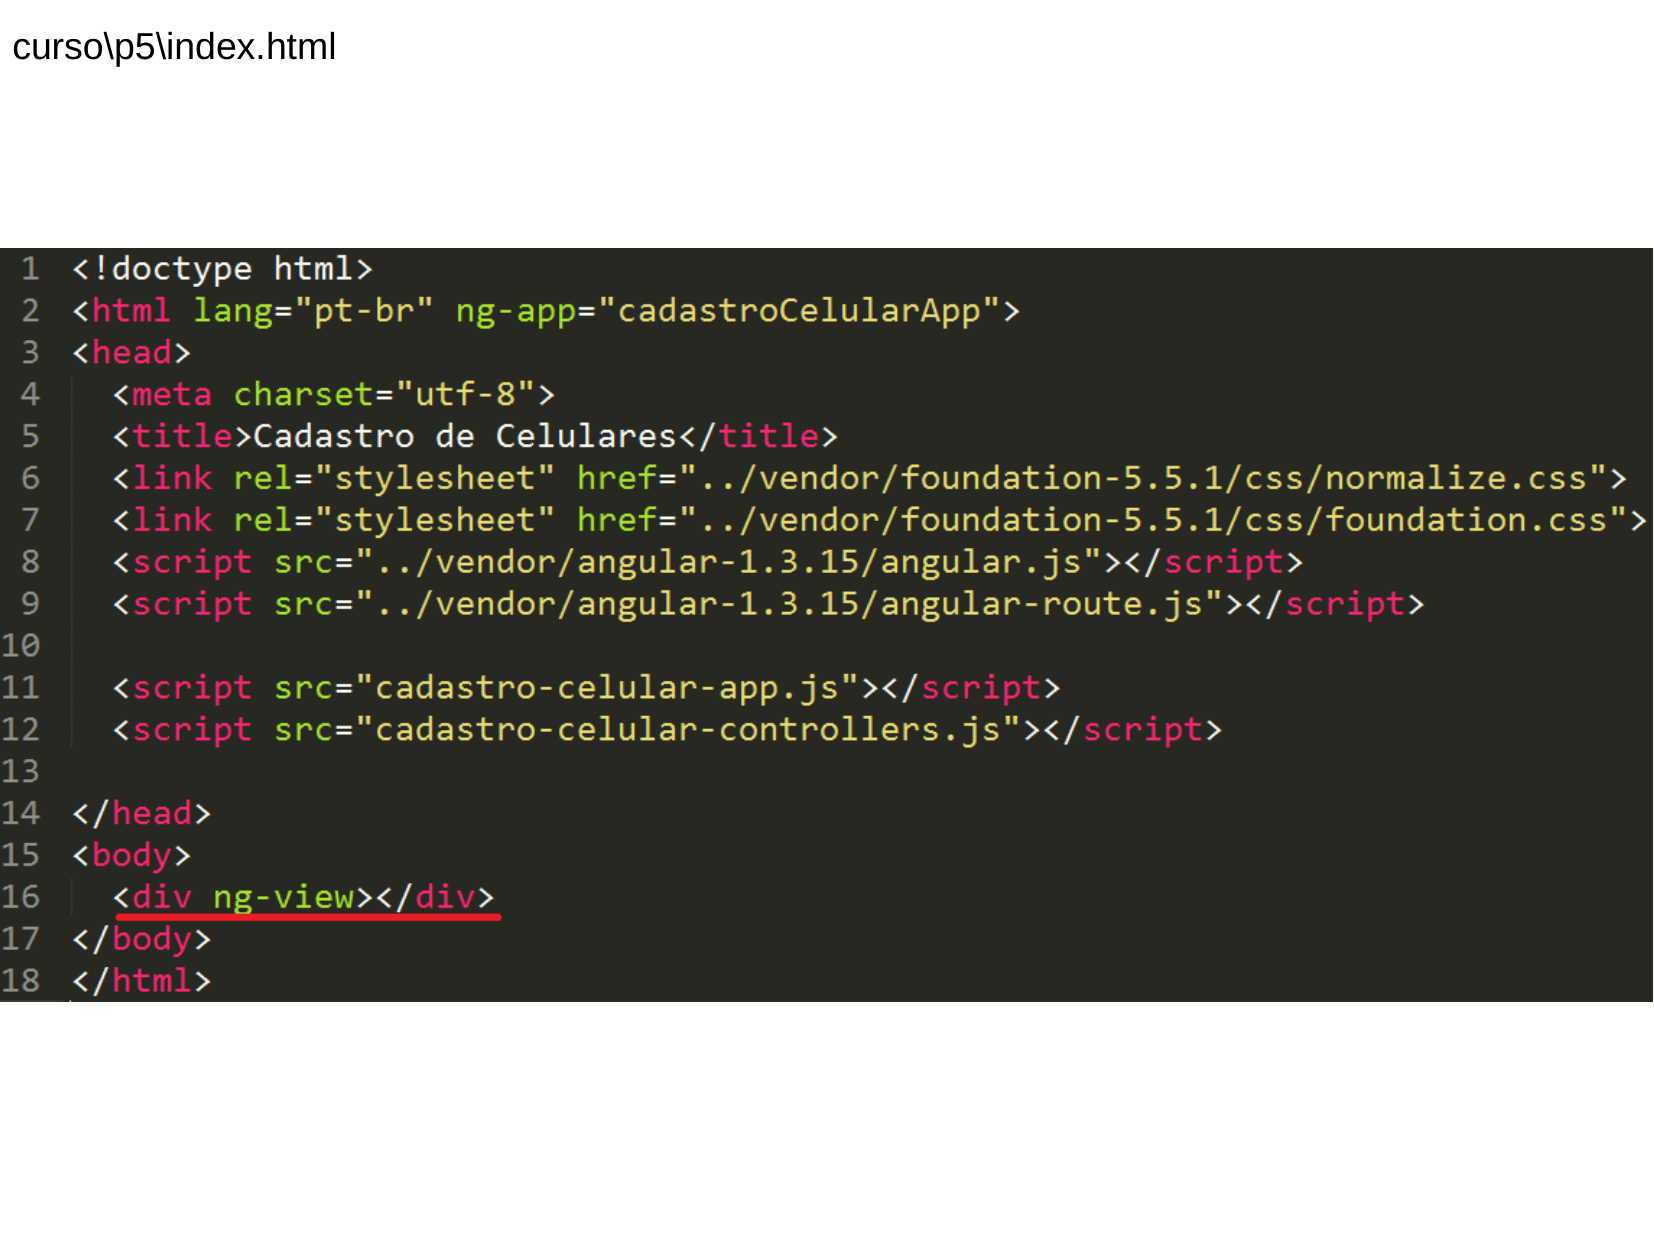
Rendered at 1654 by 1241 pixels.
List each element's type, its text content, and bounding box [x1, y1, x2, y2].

picture [0, 248, 1653, 1002]
text_box curso\p5\index.html [0, 18, 352, 76]
